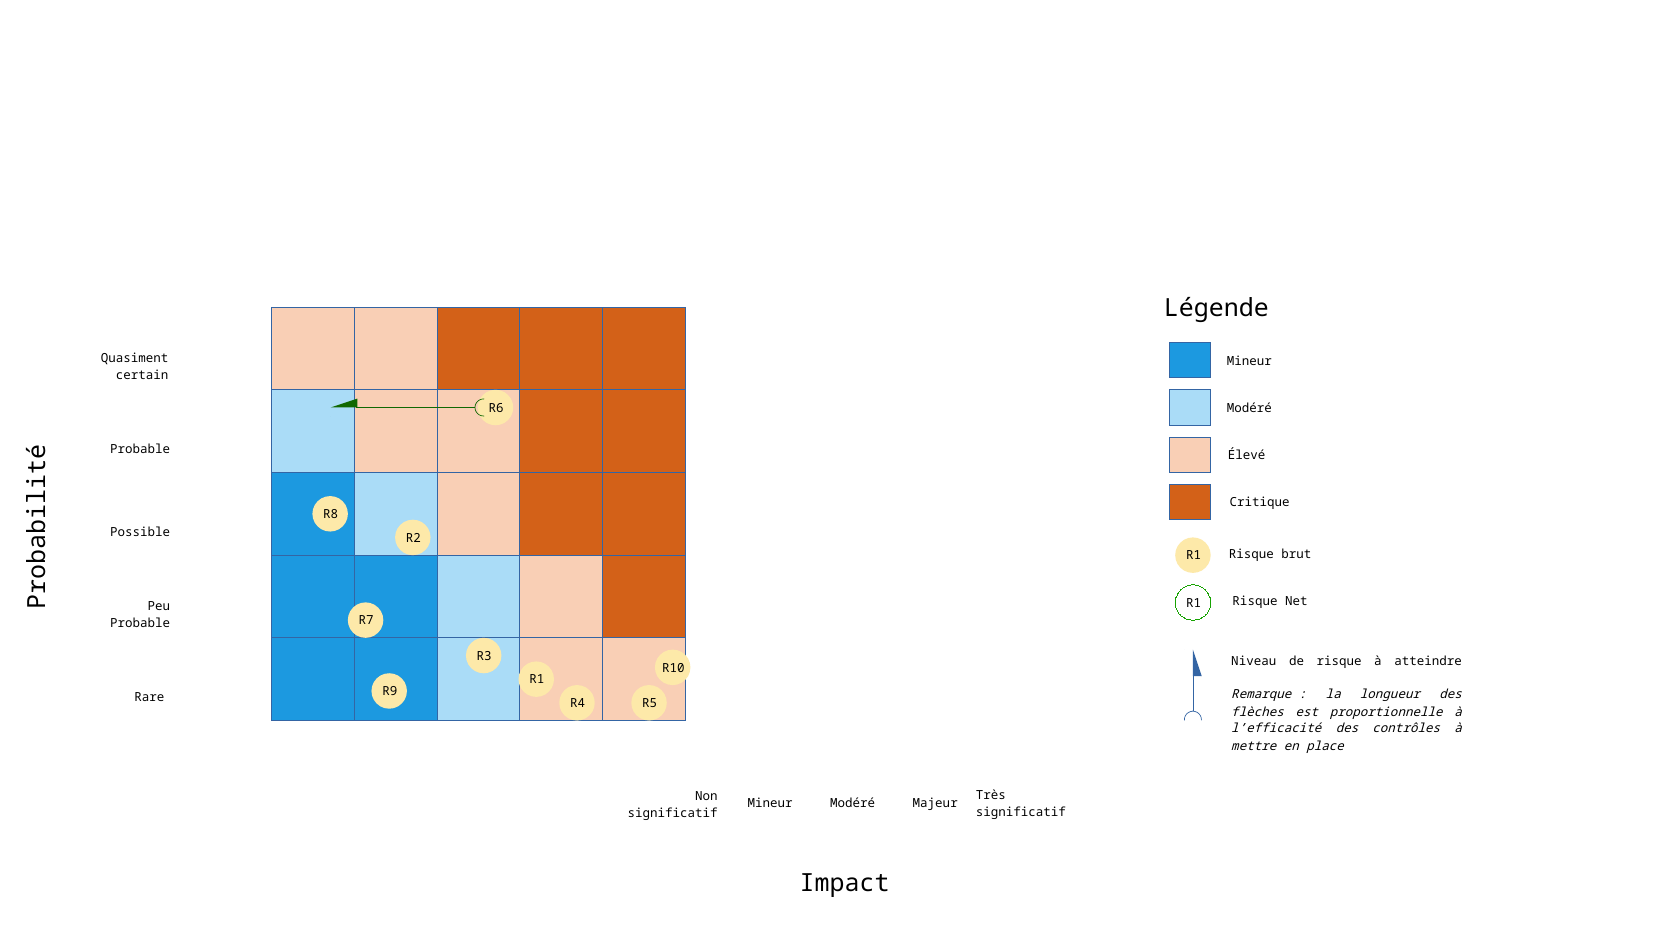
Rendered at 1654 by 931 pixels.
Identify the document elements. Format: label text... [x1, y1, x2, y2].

text_box R1 [1169, 590, 1218, 615]
text_box R2 [389, 525, 438, 550]
text_box [271, 307, 686, 721]
text_box Légende [1110, 283, 1323, 331]
text_box Probable [94, 425, 185, 473]
text_box R6 [472, 395, 520, 420]
text_box Possible [94, 507, 185, 556]
text_box Risque brut [1211, 535, 1329, 572]
text_box Très significatif [961, 779, 1087, 827]
text_box [1169, 484, 1211, 520]
text_box R8 [307, 501, 355, 526]
text_box Risque Net [1211, 582, 1329, 619]
text_box [1169, 437, 1211, 473]
text_box Modéré [1211, 389, 1288, 426]
text_box Non significatif [602, 780, 733, 828]
text_box [1169, 389, 1211, 426]
text_box [1169, 342, 1211, 378]
text_box Élevé [1211, 437, 1283, 473]
text_box Majeur [896, 779, 961, 827]
text_box Niveau de risque à atteindre Remarque : la longueur des flèches est proportionnelle à l’efficacité des contrôles à mettre en place [1216, 661, 1477, 745]
text_box R1 [513, 667, 561, 691]
text_box Impact [738, 858, 951, 906]
text_box Quasiment certain [76, 342, 184, 390]
text_box Rare [113, 673, 185, 721]
text_box Peu Probable [94, 590, 185, 638]
text_box R5 [625, 690, 674, 715]
text_box R9 [366, 679, 414, 703]
text_box Probabilité [11, 421, 60, 634]
text_box R1 [1169, 543, 1218, 567]
text_box R10 [643, 655, 703, 680]
text_box Mineur [1211, 342, 1288, 378]
text_box Modéré [813, 779, 892, 827]
text_box [1179, 567, 1207, 573]
text_box Critique [1211, 484, 1310, 520]
text_box R4 [553, 690, 602, 715]
text_box R7 [342, 608, 390, 632]
text_box [1180, 584, 1206, 590]
text_box R3 [460, 643, 508, 668]
text_box Mineur [730, 779, 809, 827]
text_box [1180, 615, 1206, 621]
text_box [1180, 537, 1206, 543]
